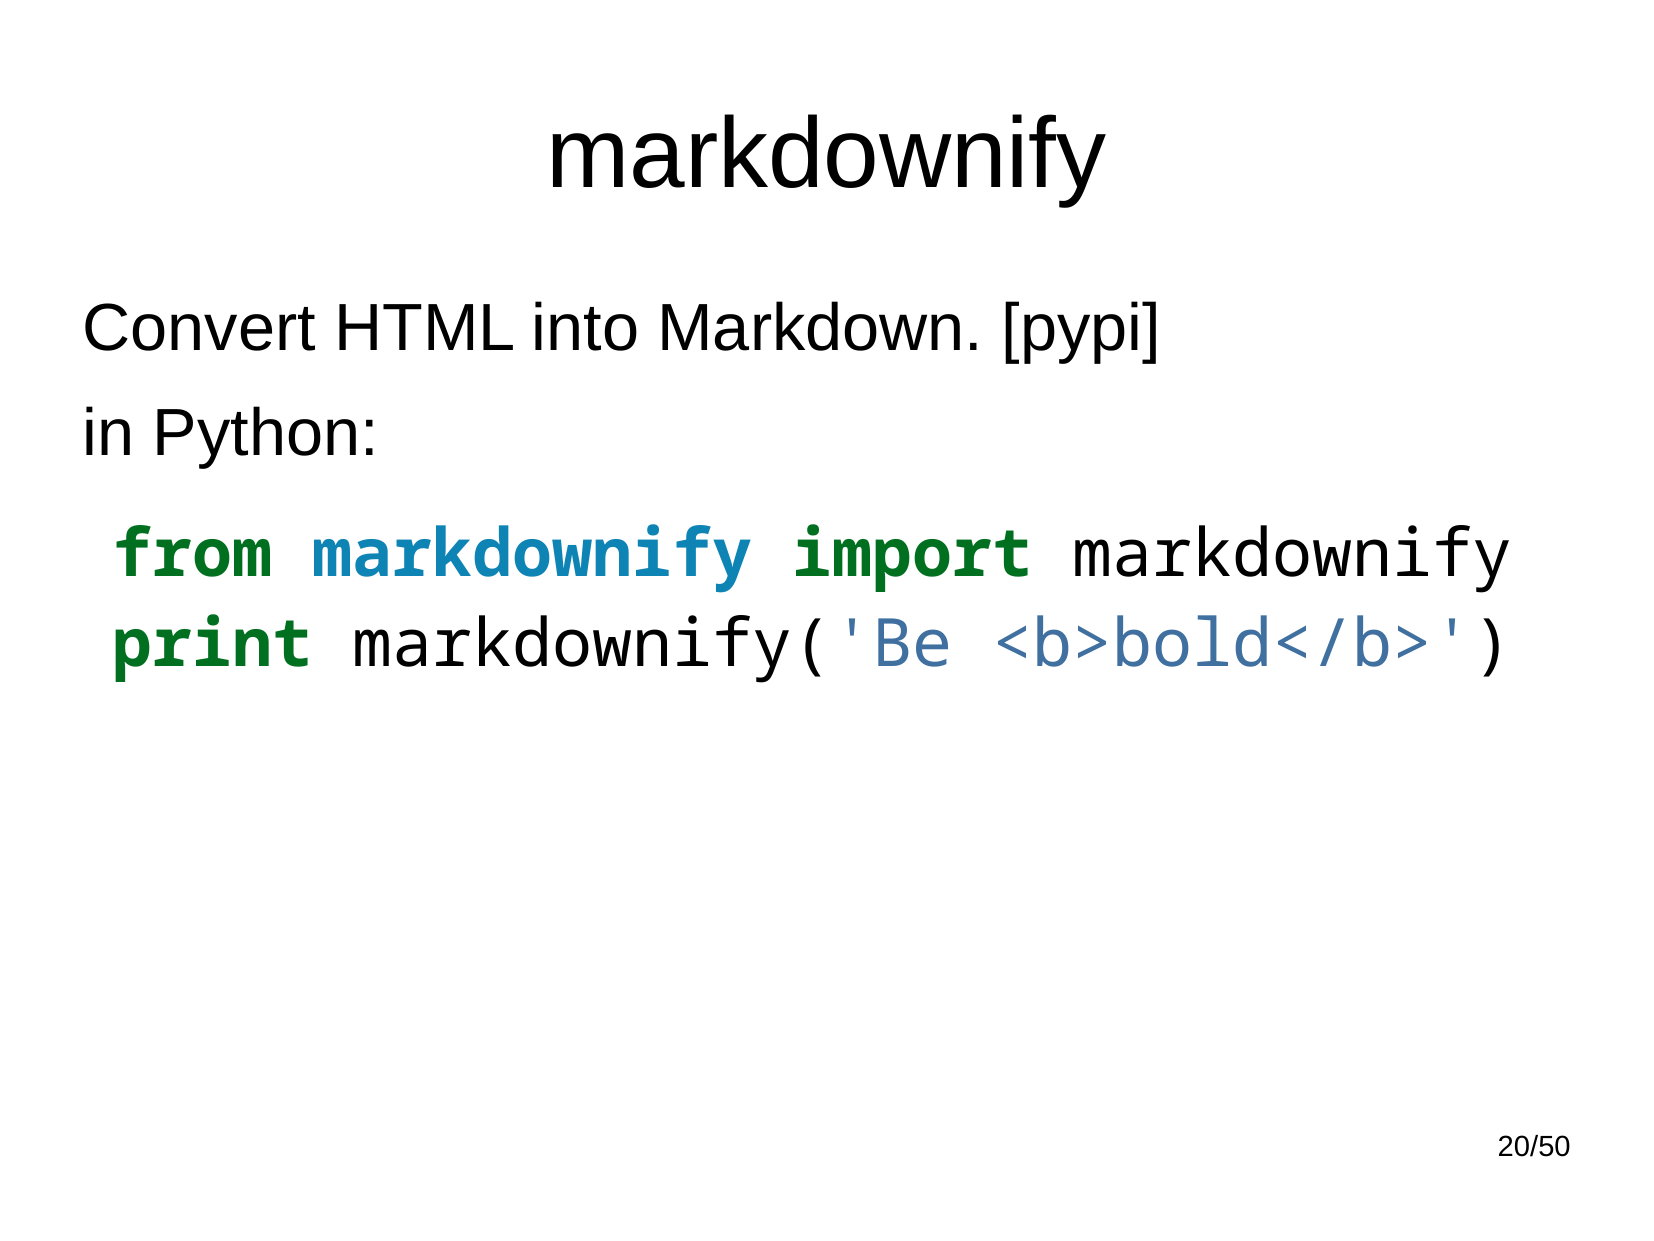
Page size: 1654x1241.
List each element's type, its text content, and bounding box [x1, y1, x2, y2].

list Convert HTML into Markdown. [pypi] in Python: from markdownify import markdownify print markdownify('Be <b>bold</b>') [82, 290, 1571, 1010]
title markdownify [82, 97, 1571, 209]
